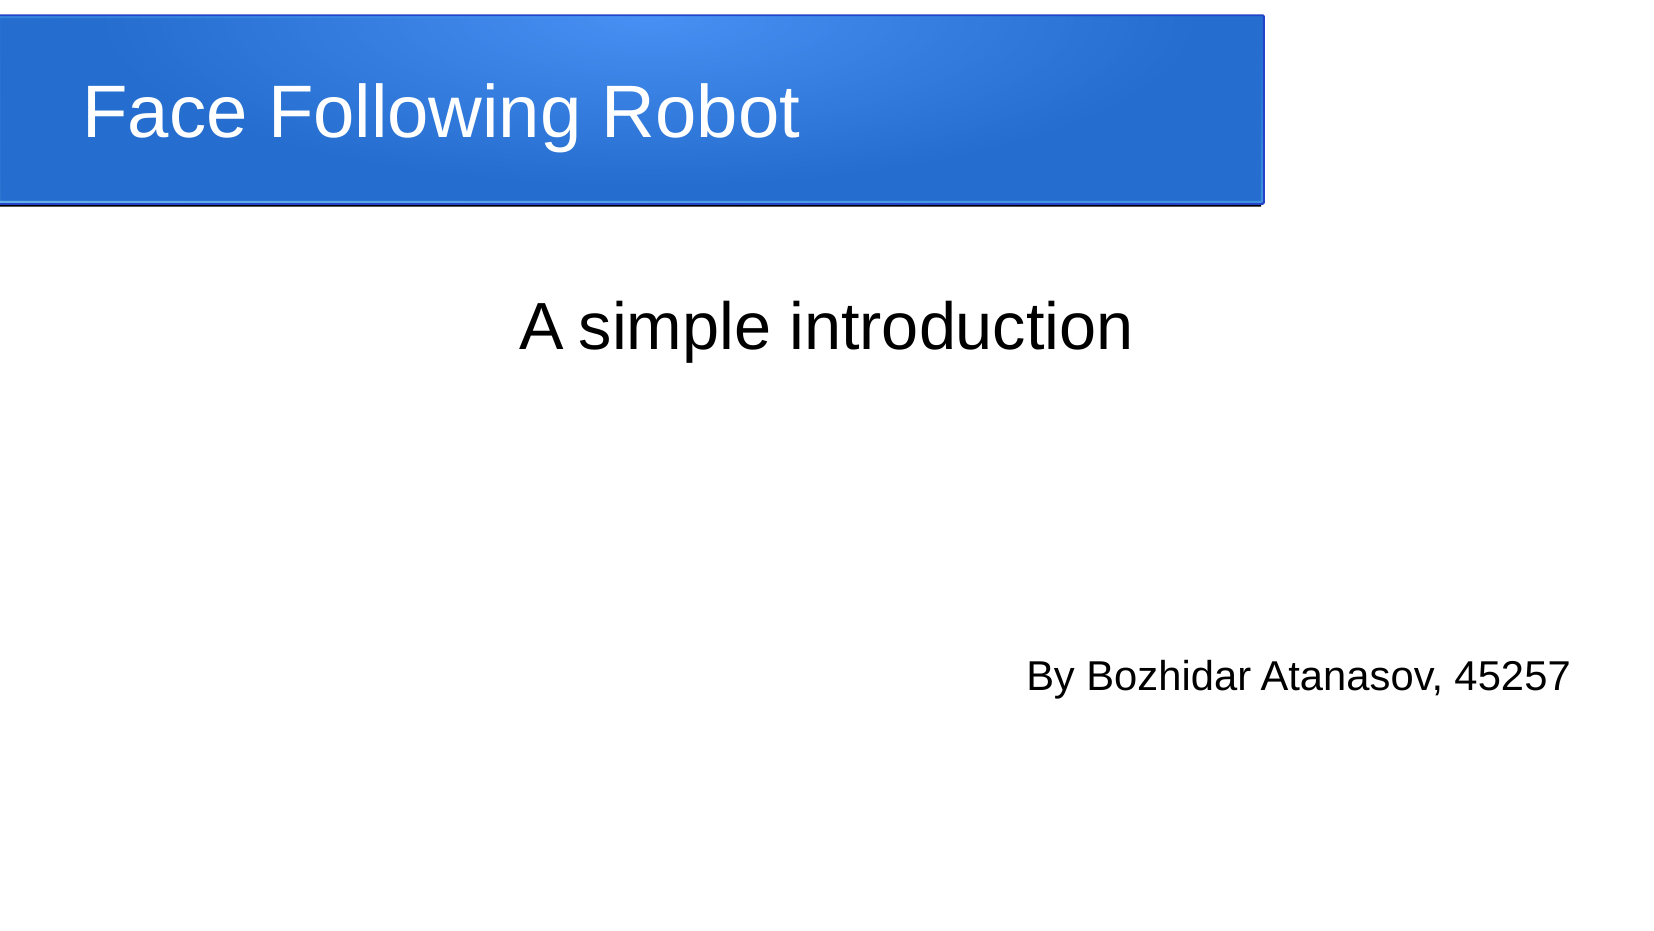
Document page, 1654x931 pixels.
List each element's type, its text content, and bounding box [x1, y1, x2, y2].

subtitle A simple introduction By Bozhidar Atanasov, 45257 [82, 224, 1571, 764]
title Face Following Robot [82, 35, 1235, 189]
